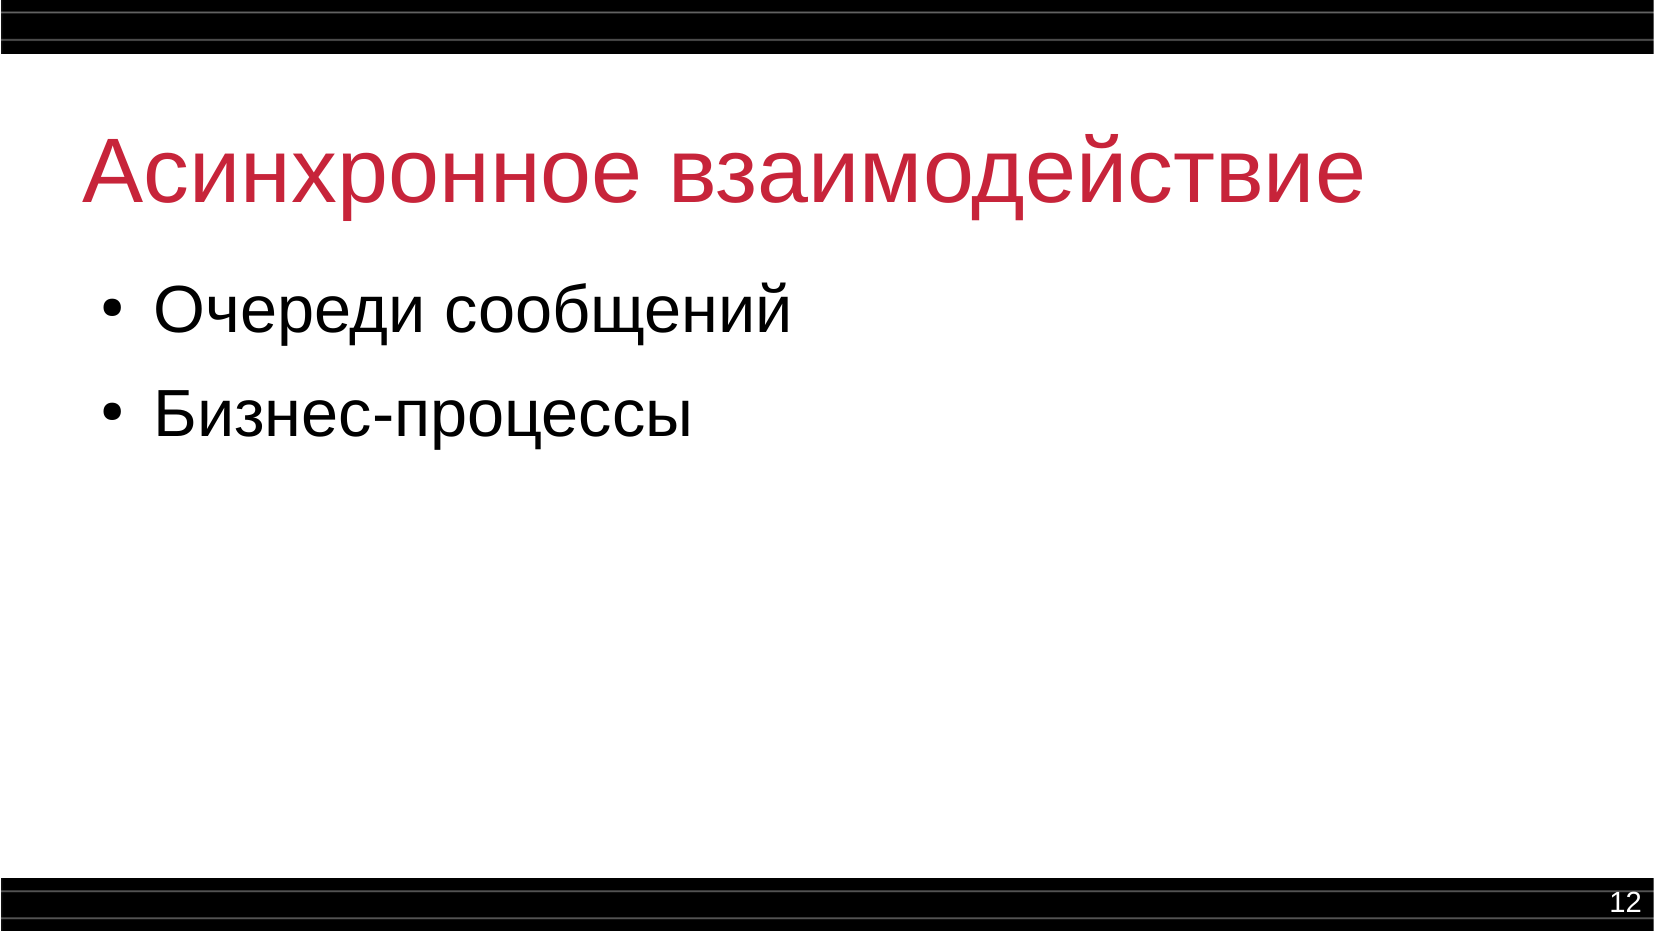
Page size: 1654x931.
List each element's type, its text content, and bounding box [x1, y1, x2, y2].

picture [1, 0, 1654, 54]
list Очереди сообщений Бизнес-процессы [82, 271, 1571, 758]
title Асинхронное взаимодействие [82, 92, 1571, 249]
picture [1, 878, 1654, 931]
